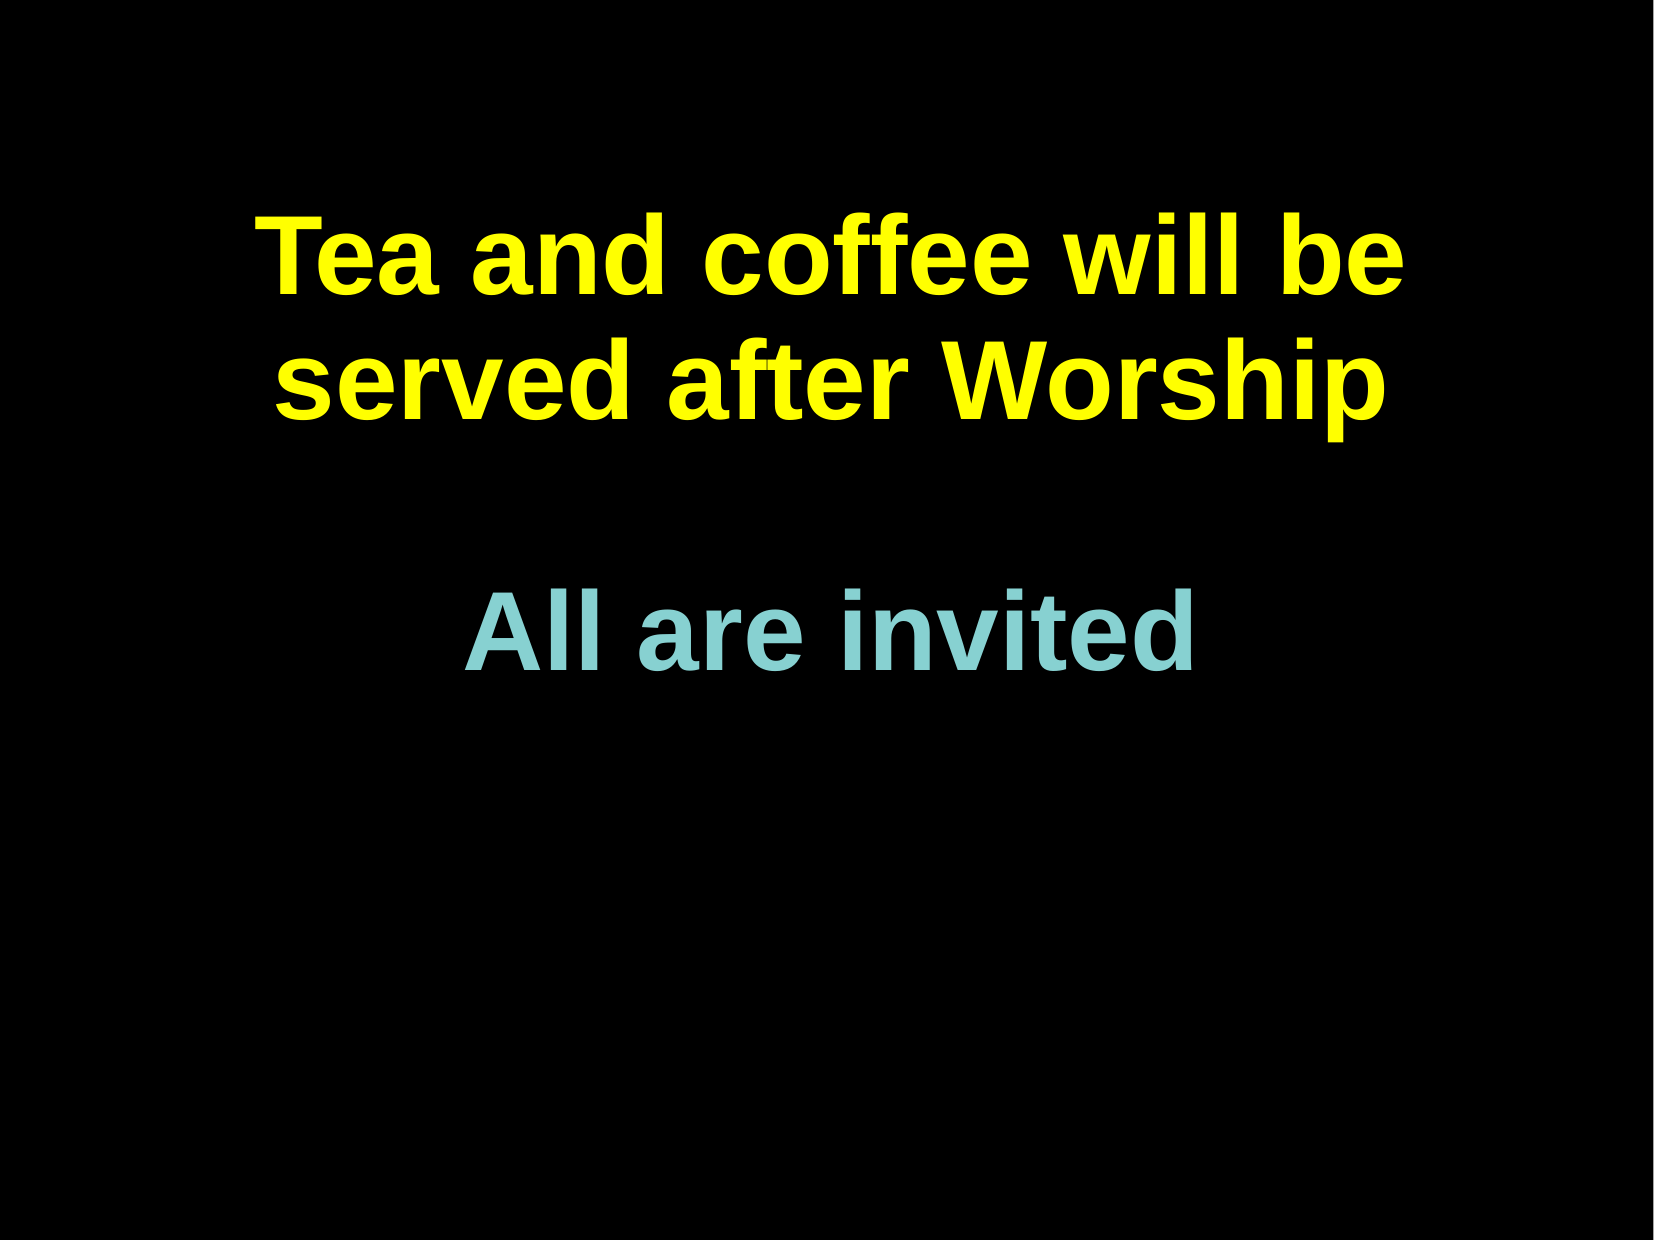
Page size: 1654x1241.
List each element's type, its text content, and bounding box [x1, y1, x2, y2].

text_box Tea and coffee will be served after Worship All are invited [59, 59, 1603, 1179]
